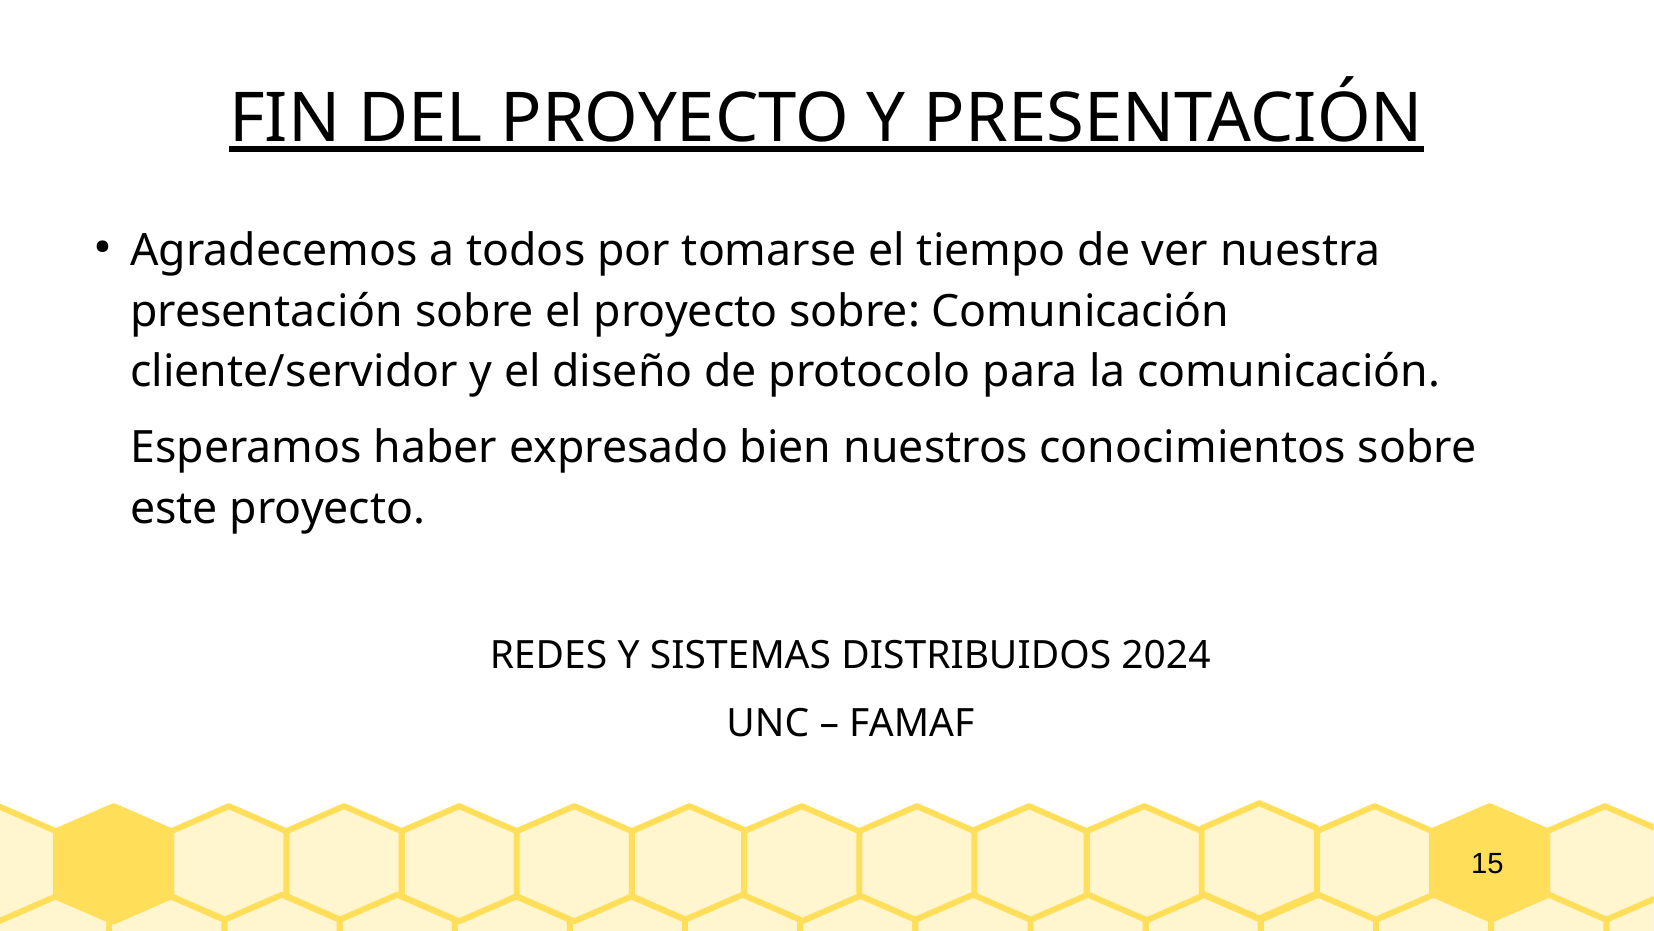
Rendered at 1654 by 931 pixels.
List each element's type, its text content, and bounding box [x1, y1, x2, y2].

list Agradecemos a todos por tomarse el tiempo de ver nuestra presentación sobre el proyecto sobre: Comunicación cliente/servidor y el diseño de protocolo para la comunicación. Esperamos haber expresado bien nuestros conocimientos sobre este proyecto. REDES Y SISTEMAS DISTRIBUIDOS 2024 UNC – FAMAF [82, 217, 1571, 758]
title FIN DEL PROYECTO Y PRESENTACIÓN [82, 37, 1571, 193]
